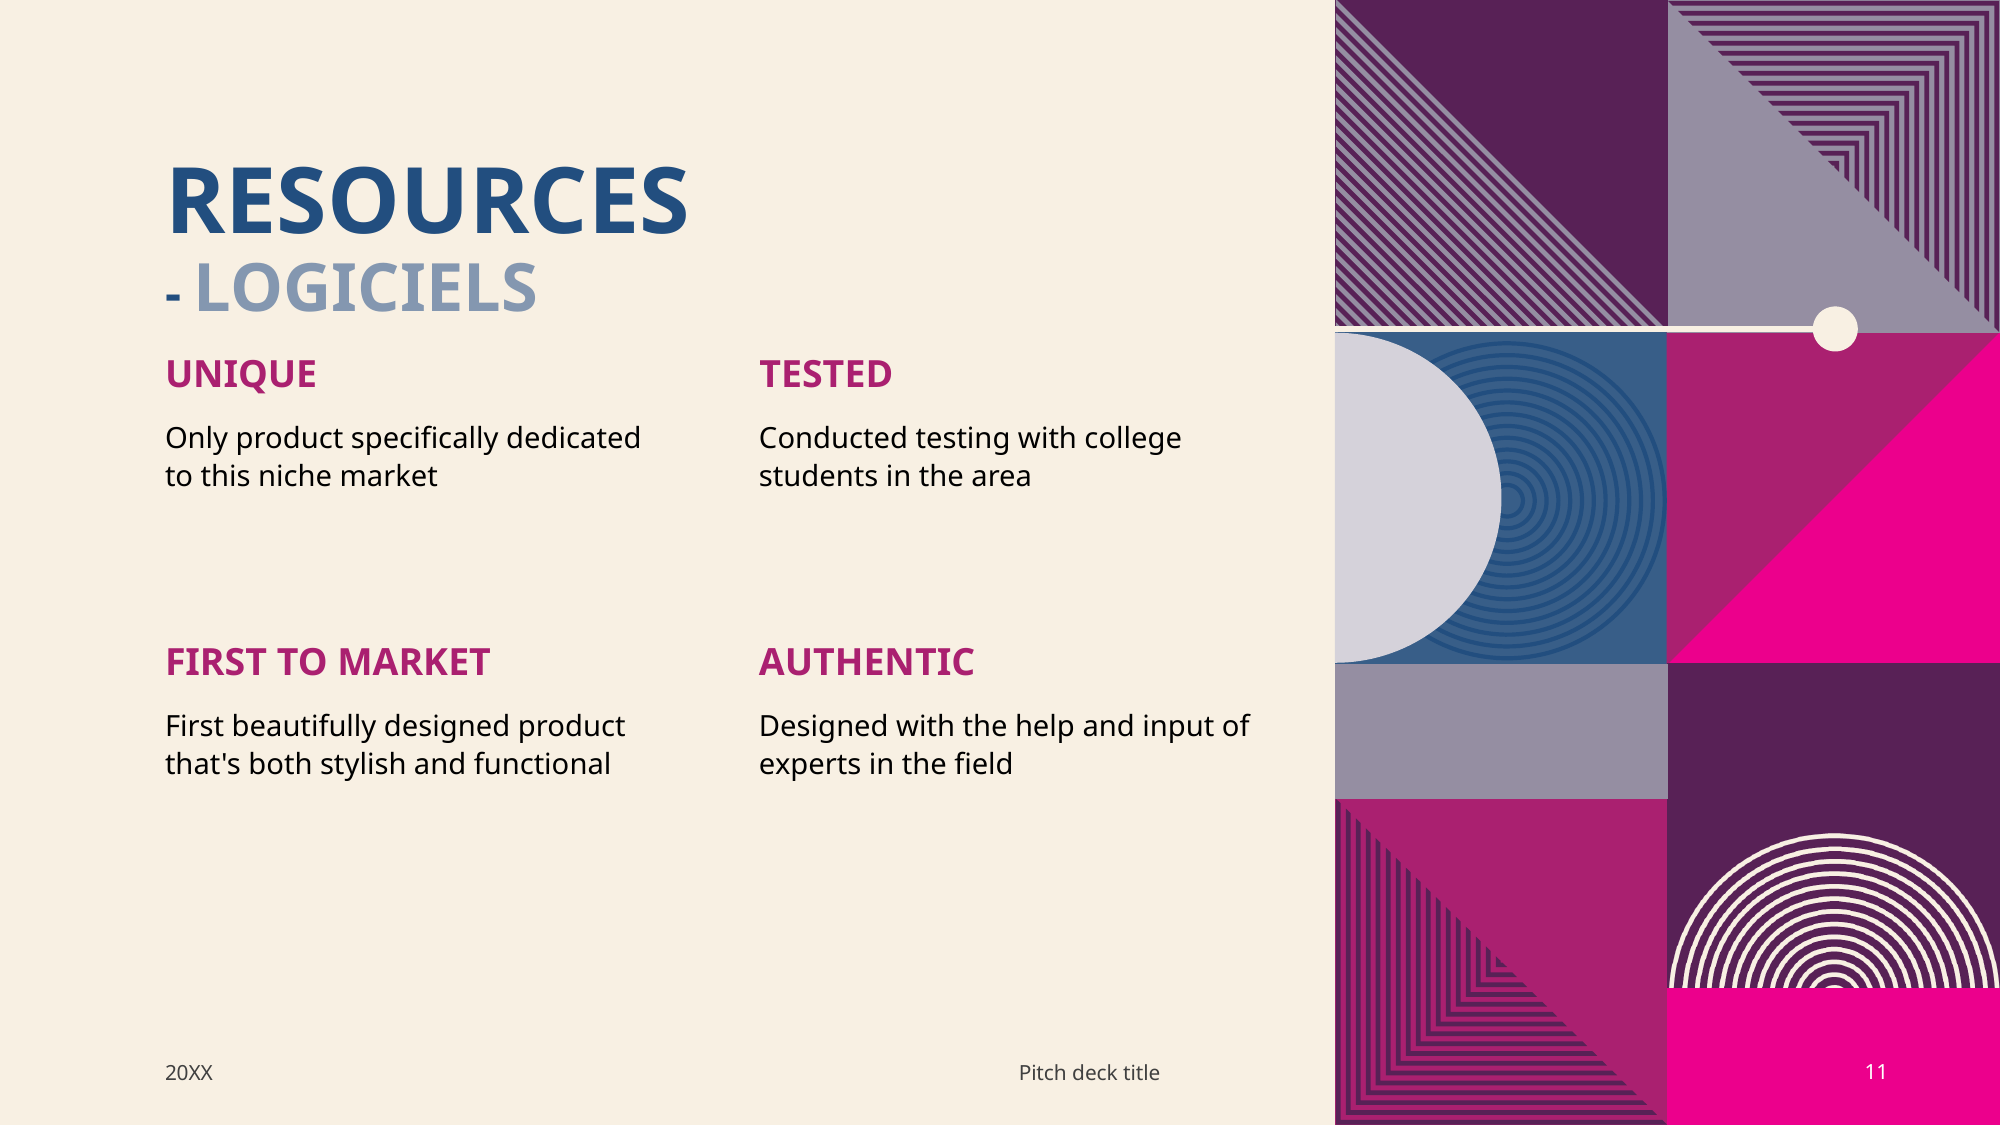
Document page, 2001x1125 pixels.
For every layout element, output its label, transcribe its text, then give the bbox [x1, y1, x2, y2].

list UNIQUE [150, 341, 676, 402]
list Designed with the help and input of experts in the field [743, 697, 1269, 886]
list Conducted testing with college students in the area [743, 409, 1269, 605]
text_box [1849, 1042, 1925, 1103]
text_box Pitch deck title [902, 1042, 1278, 1103]
title Resources - LOGICIELS [150, 146, 1266, 365]
list AUTHENTIC [743, 630, 1269, 691]
list TESTED [744, 341, 1270, 402]
list FIRST TO MARKET [150, 630, 676, 691]
text_box 20XX [150, 1042, 331, 1103]
list First beautifully designed product that's both stylish and functional [150, 697, 676, 886]
list Only product specifically dedicated to this niche market [150, 409, 676, 605]
